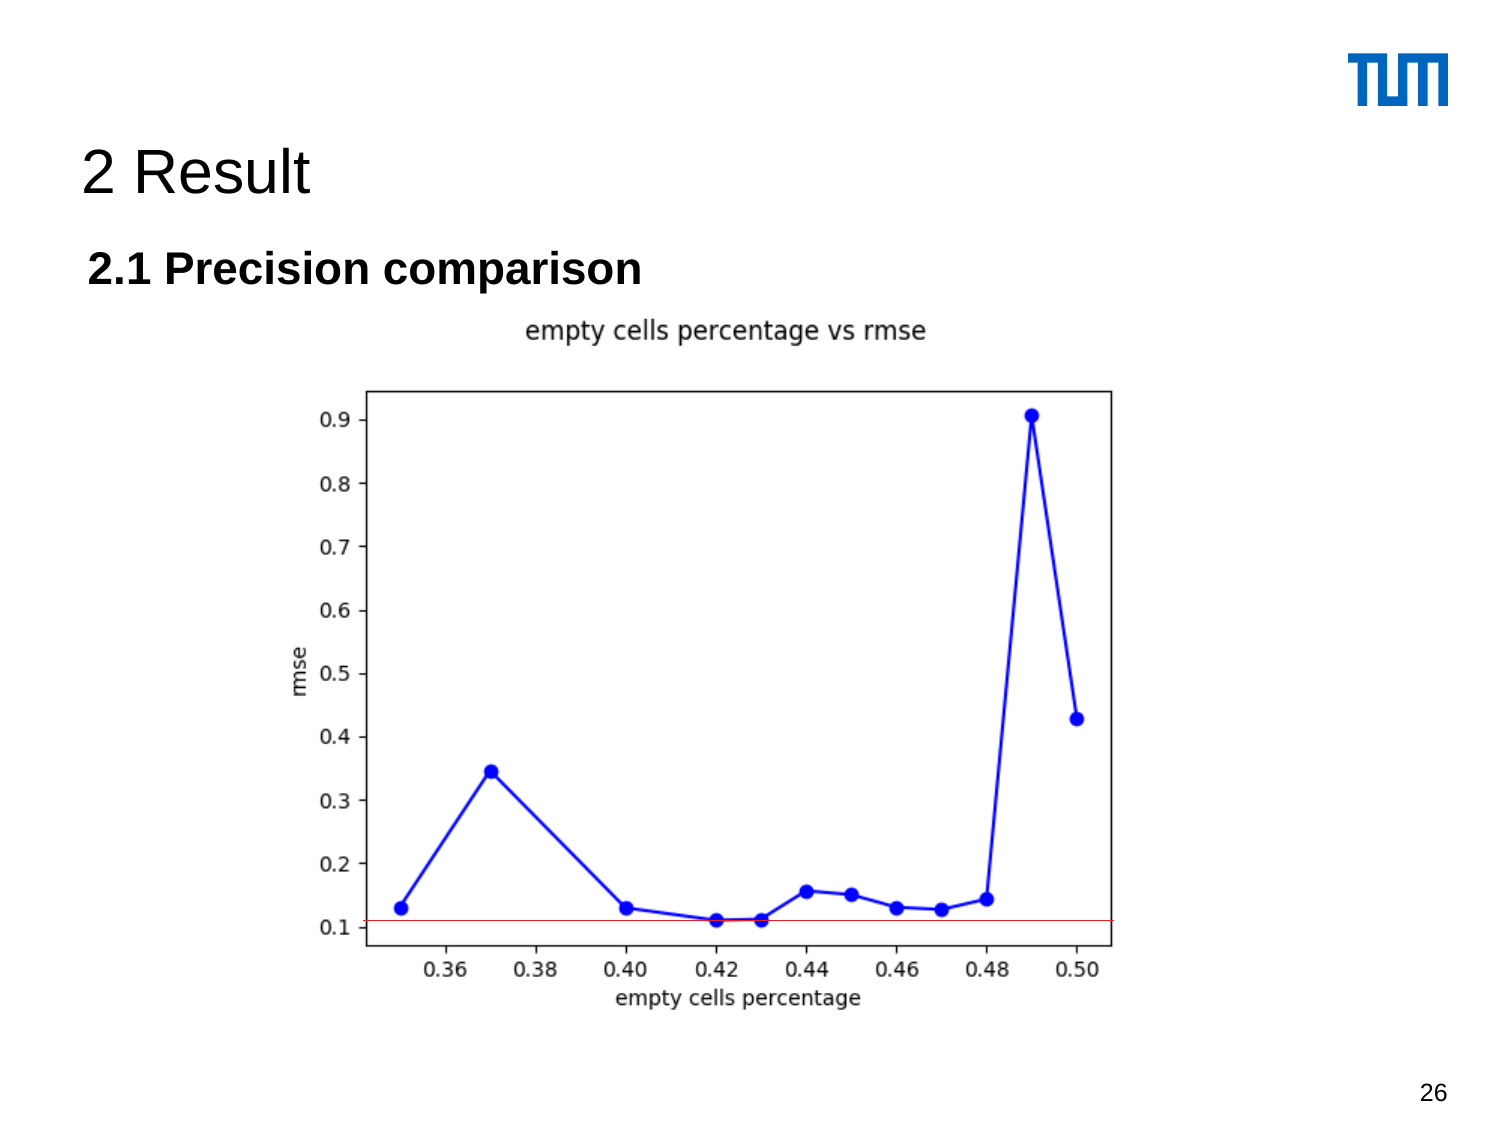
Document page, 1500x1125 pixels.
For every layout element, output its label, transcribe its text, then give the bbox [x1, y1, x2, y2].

slide_number <number> [1111, 1061, 1448, 1122]
title 2 Result [81, 139, 1110, 207]
picture [246, 304, 1207, 1025]
list 2.1 Precision comparison [87, 231, 1416, 963]
